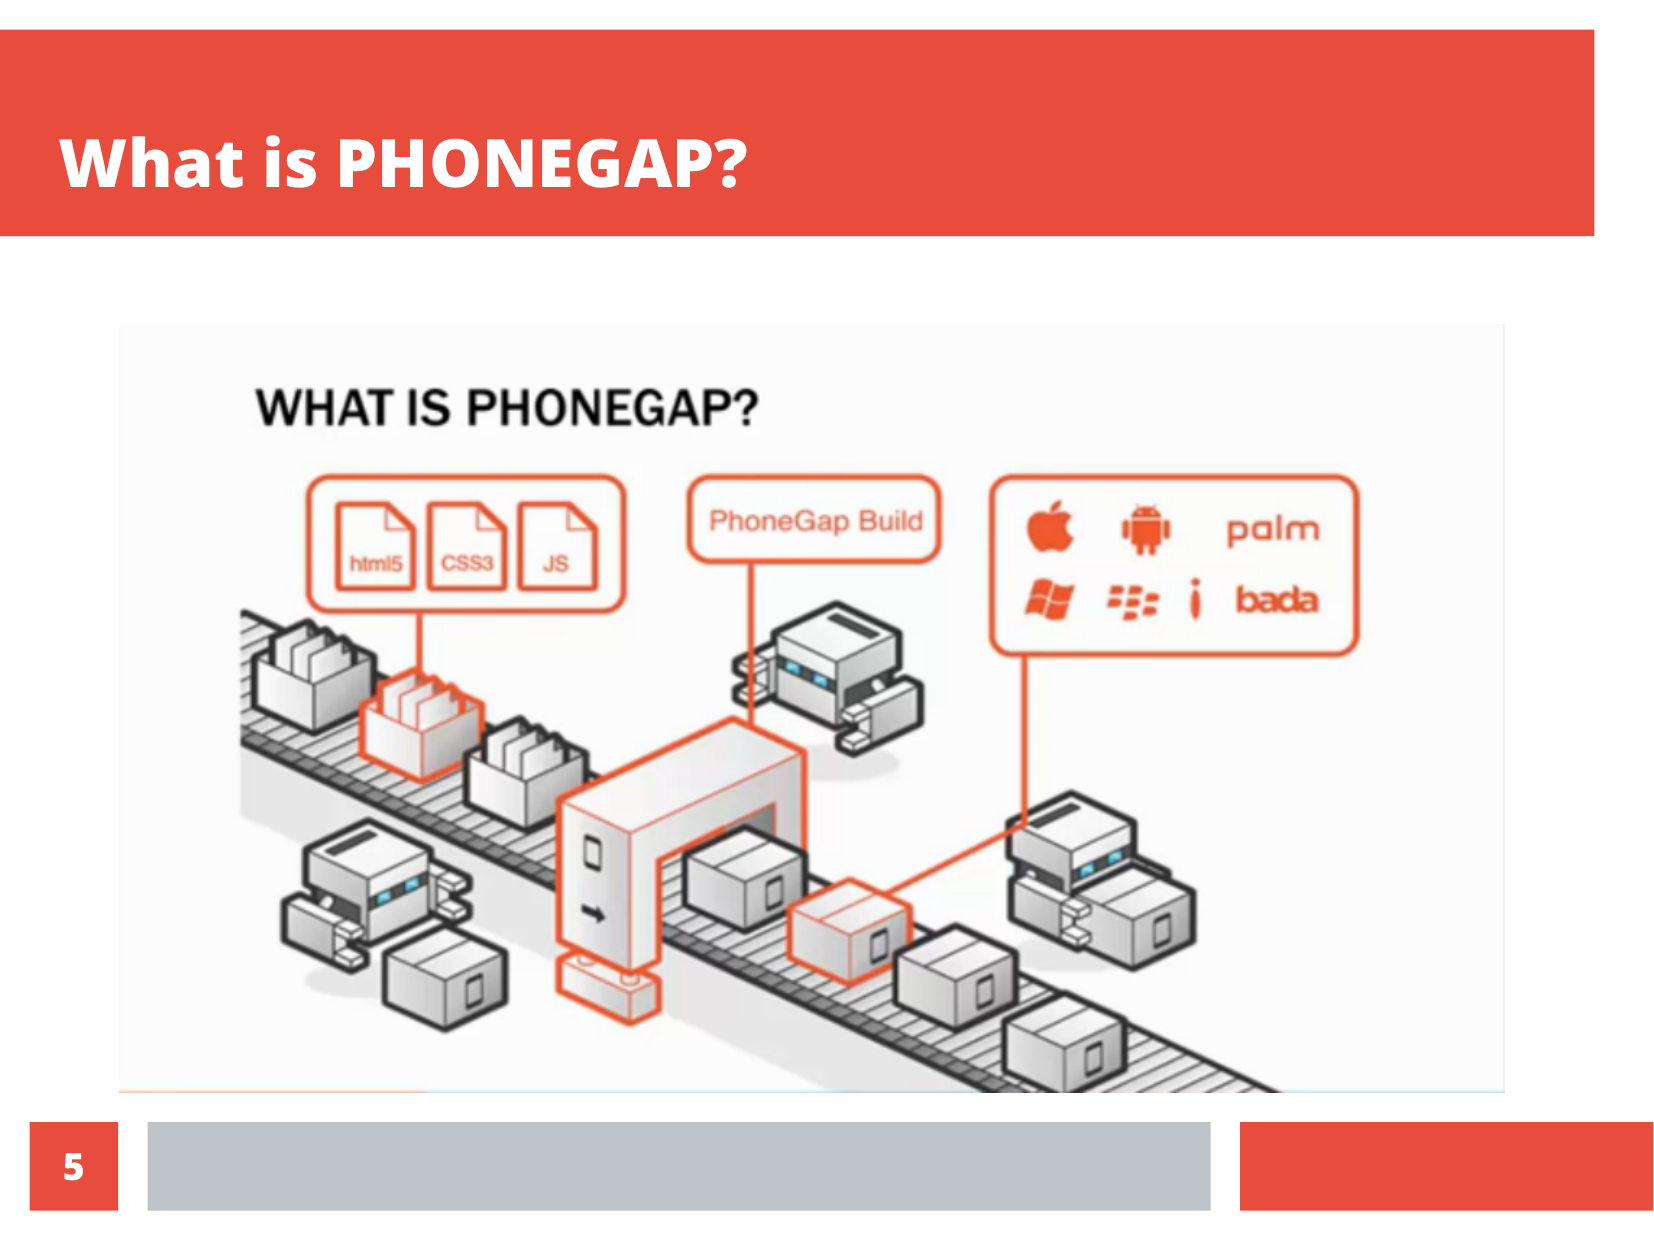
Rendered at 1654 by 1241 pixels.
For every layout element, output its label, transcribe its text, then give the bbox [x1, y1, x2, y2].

title What is PHONEGAP? [59, 59, 1595, 207]
picture [119, 324, 1505, 1093]
